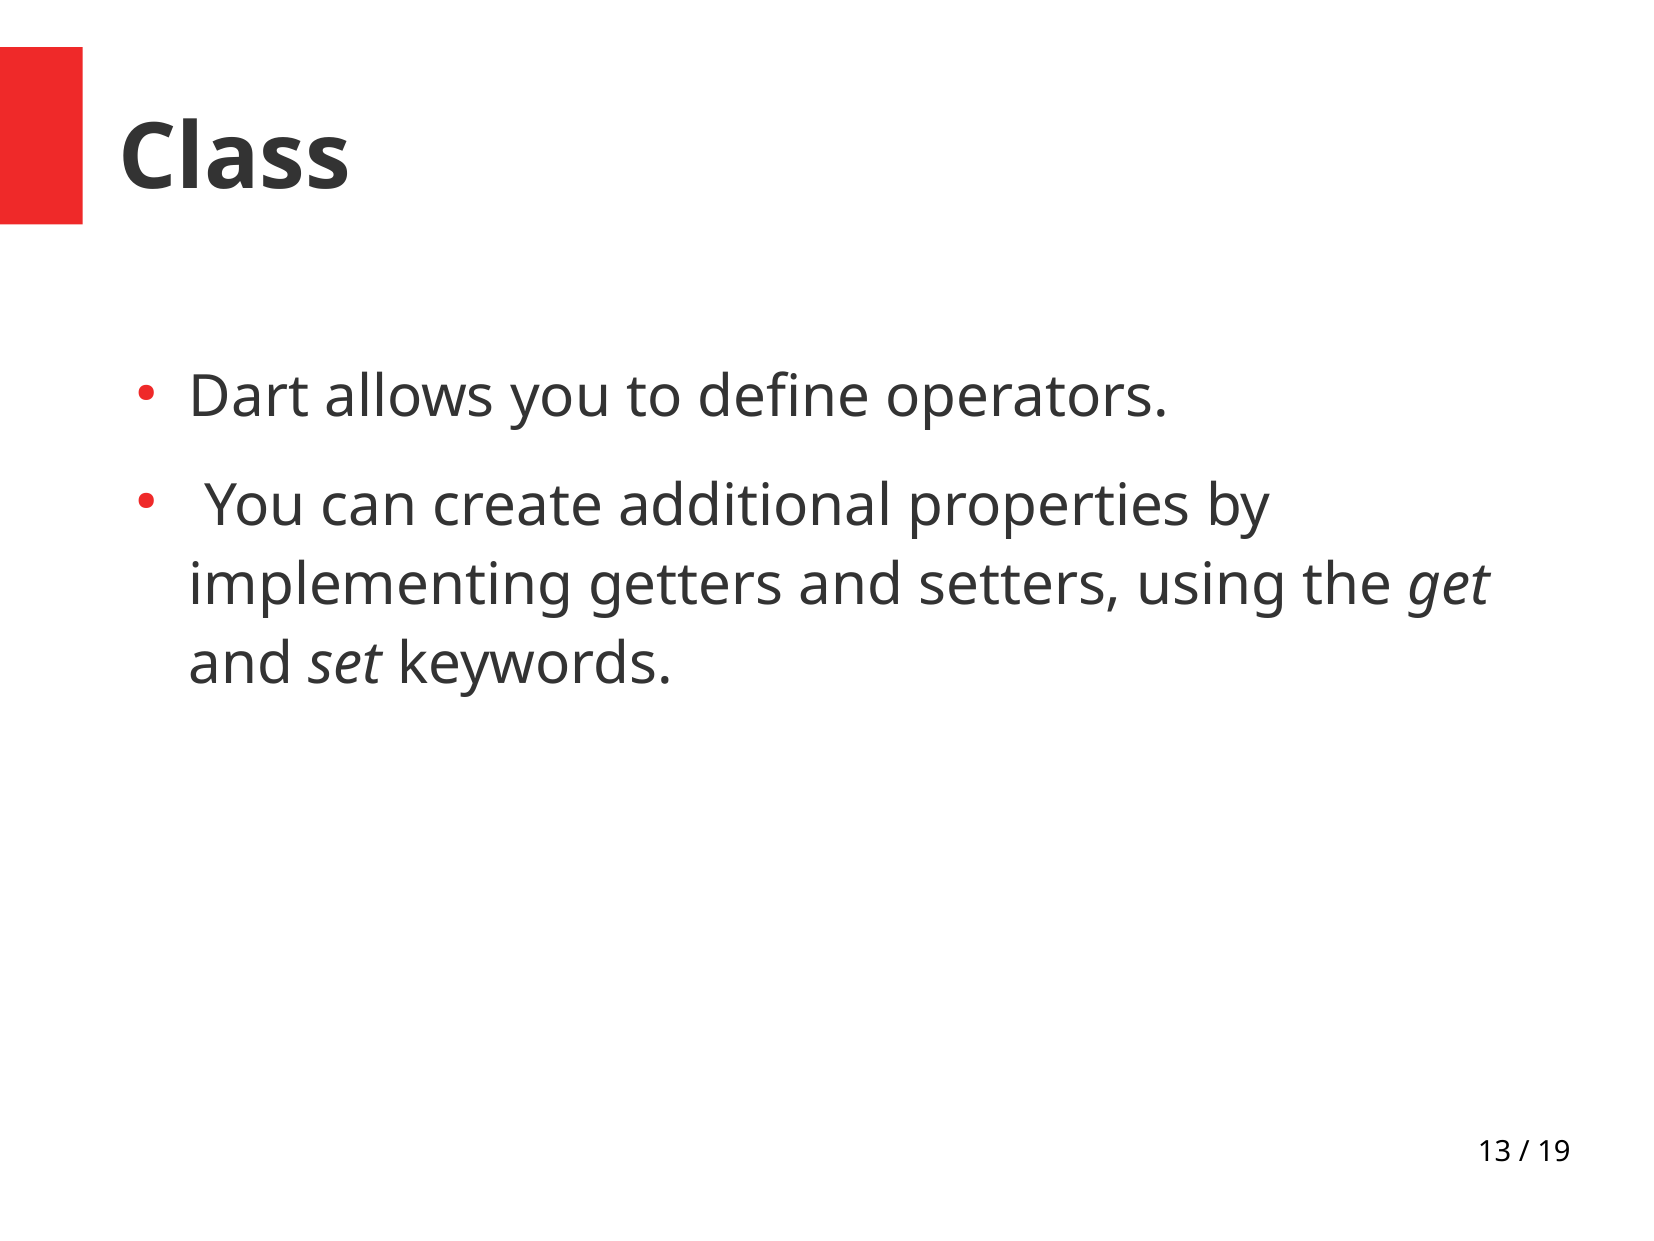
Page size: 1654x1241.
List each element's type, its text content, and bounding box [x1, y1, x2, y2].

title Class [118, 49, 1571, 257]
list Dart allows you to define operators. You can create additional properties by implementing getters and setters, using the get and set keywords. [118, 354, 1536, 1074]
